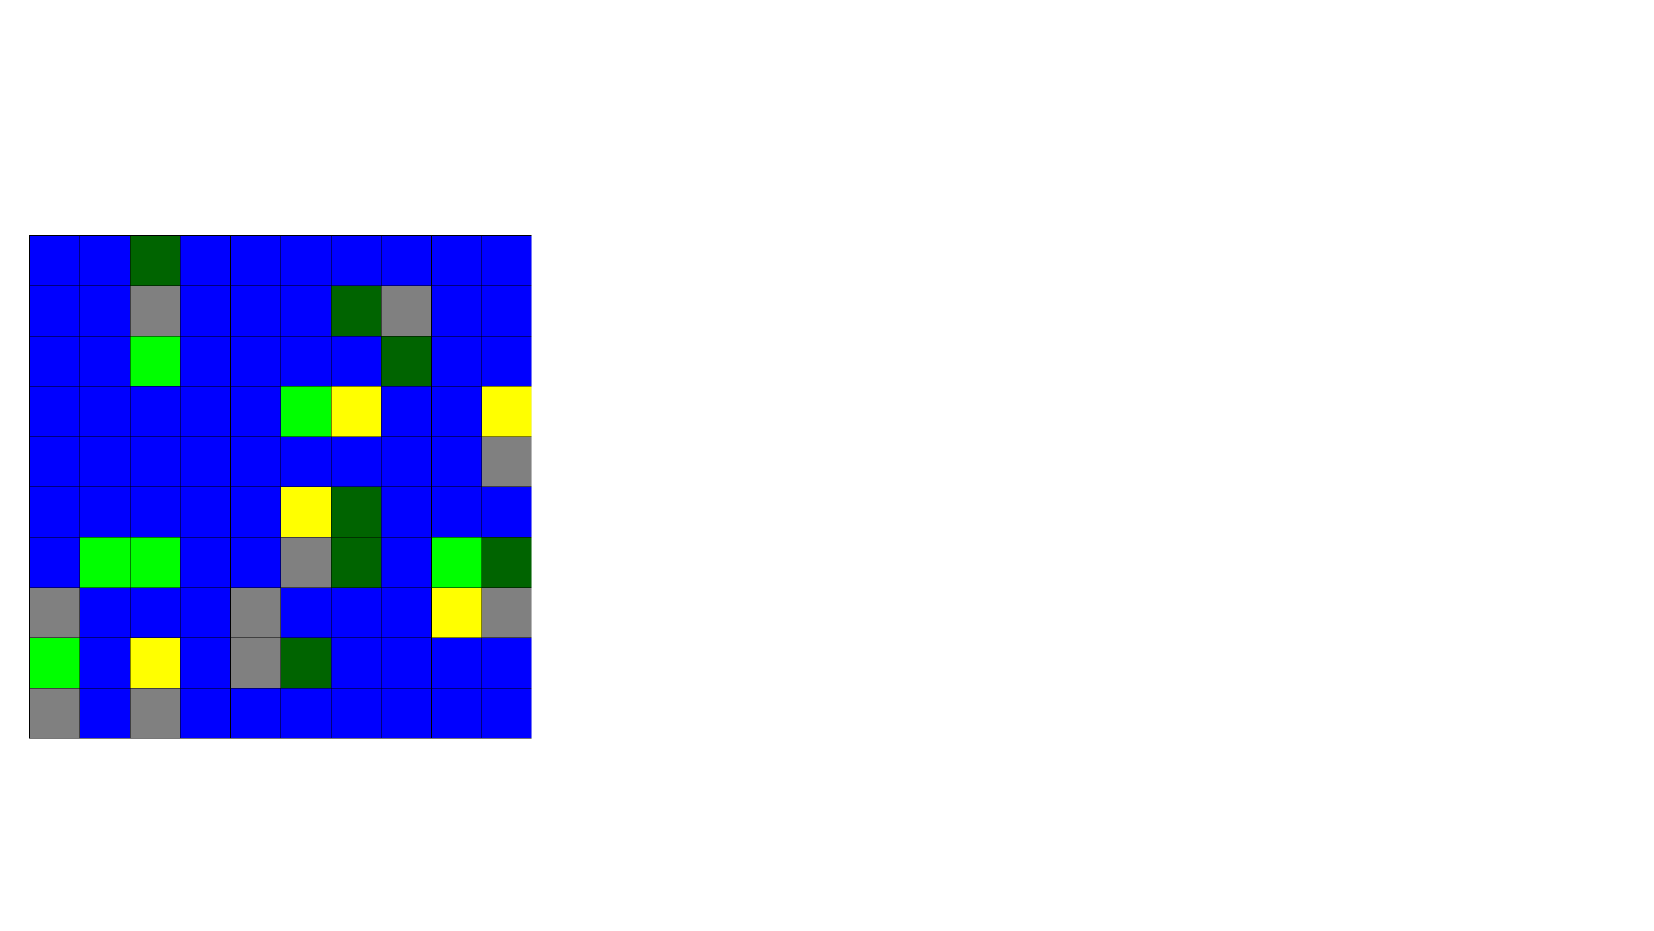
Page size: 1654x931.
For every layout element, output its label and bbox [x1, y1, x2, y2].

picture [29, 235, 532, 739]
